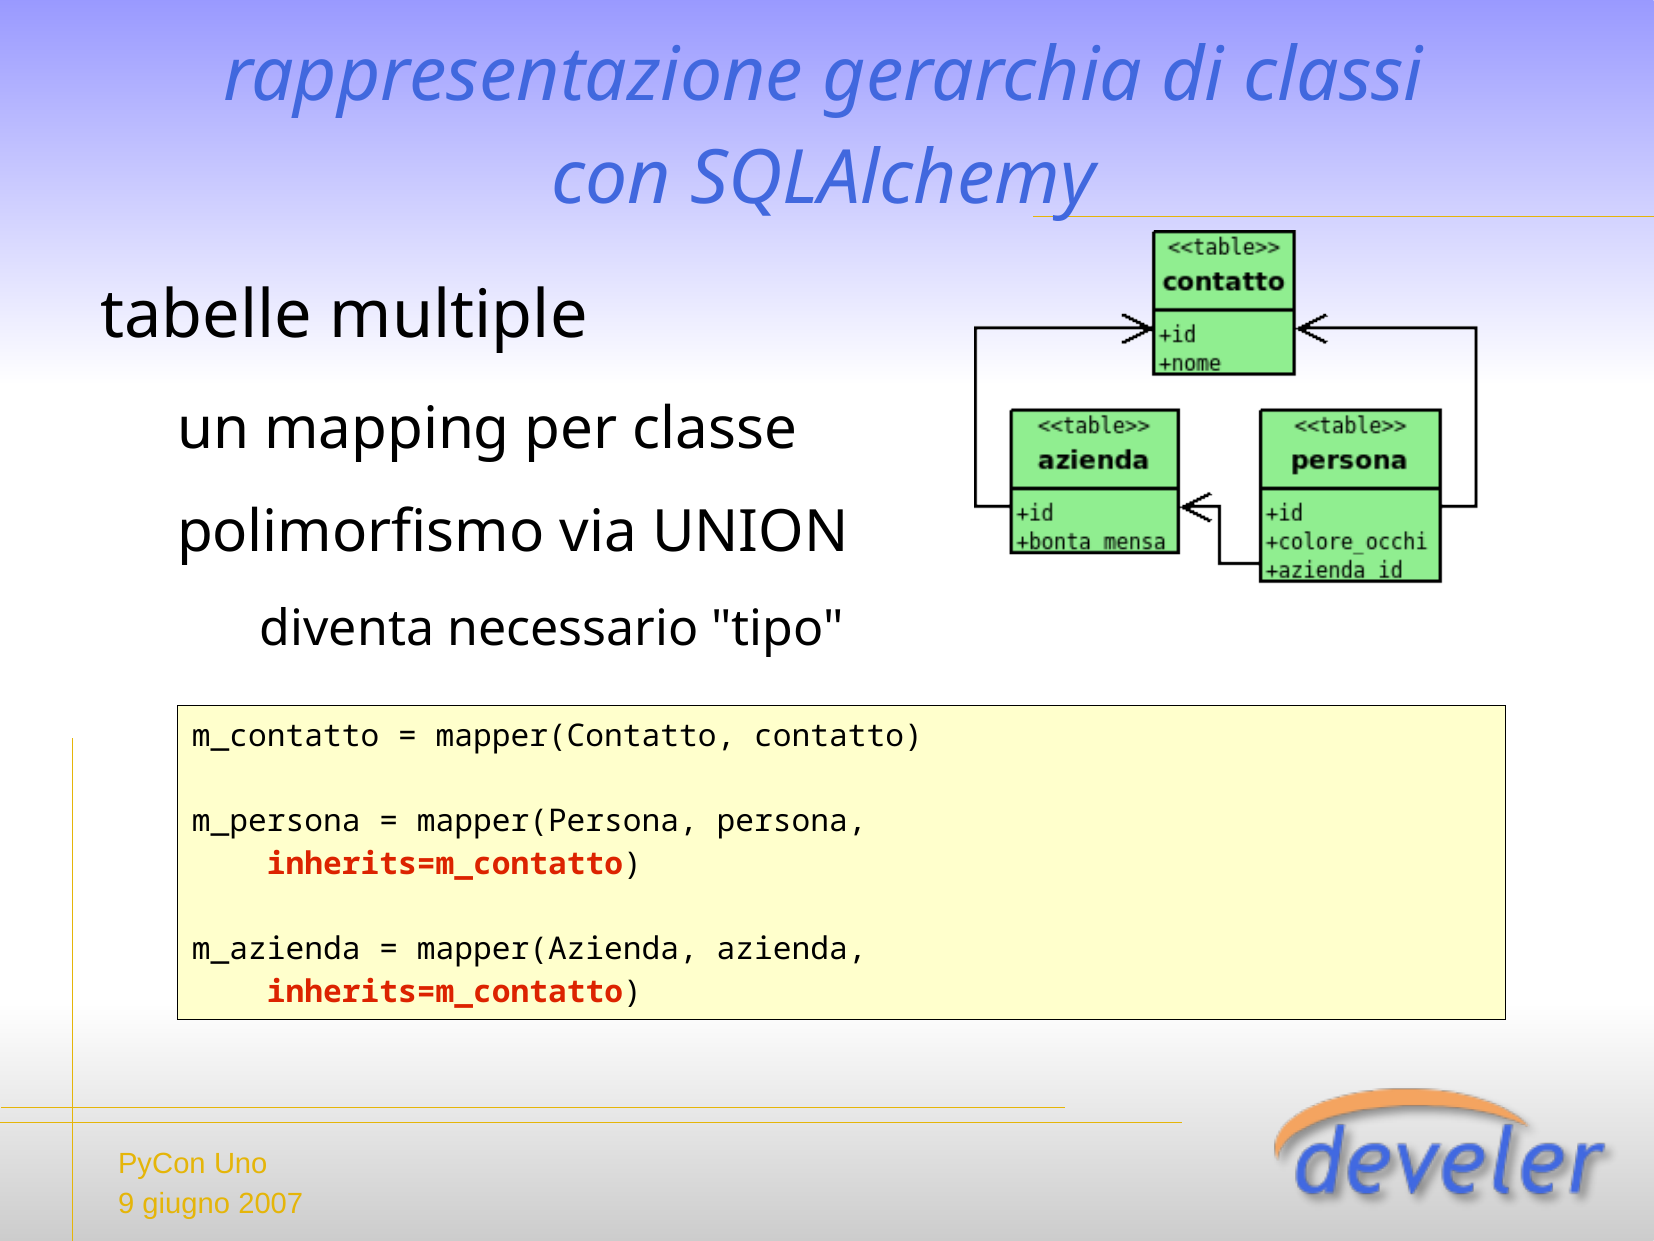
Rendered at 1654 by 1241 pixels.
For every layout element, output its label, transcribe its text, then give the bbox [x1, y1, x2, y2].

title rappresentazione gerarchia di classi con SQLAlchemy [82, 29, 1565, 217]
picture [1269, 1083, 1622, 1211]
list tabelle multiple un mapping per classe polimorfismo via UNION diventa necessario "tipo" [82, 265, 1571, 1093]
picture [974, 230, 1480, 621]
text_box m_contatto = mapper(Contatto, contatto) m_persona = mapper(Persona, persona, inherits=m_contatto) m_azienda = mapper(Azienda, azienda, inherits=m_contatto) [177, 705, 1506, 969]
